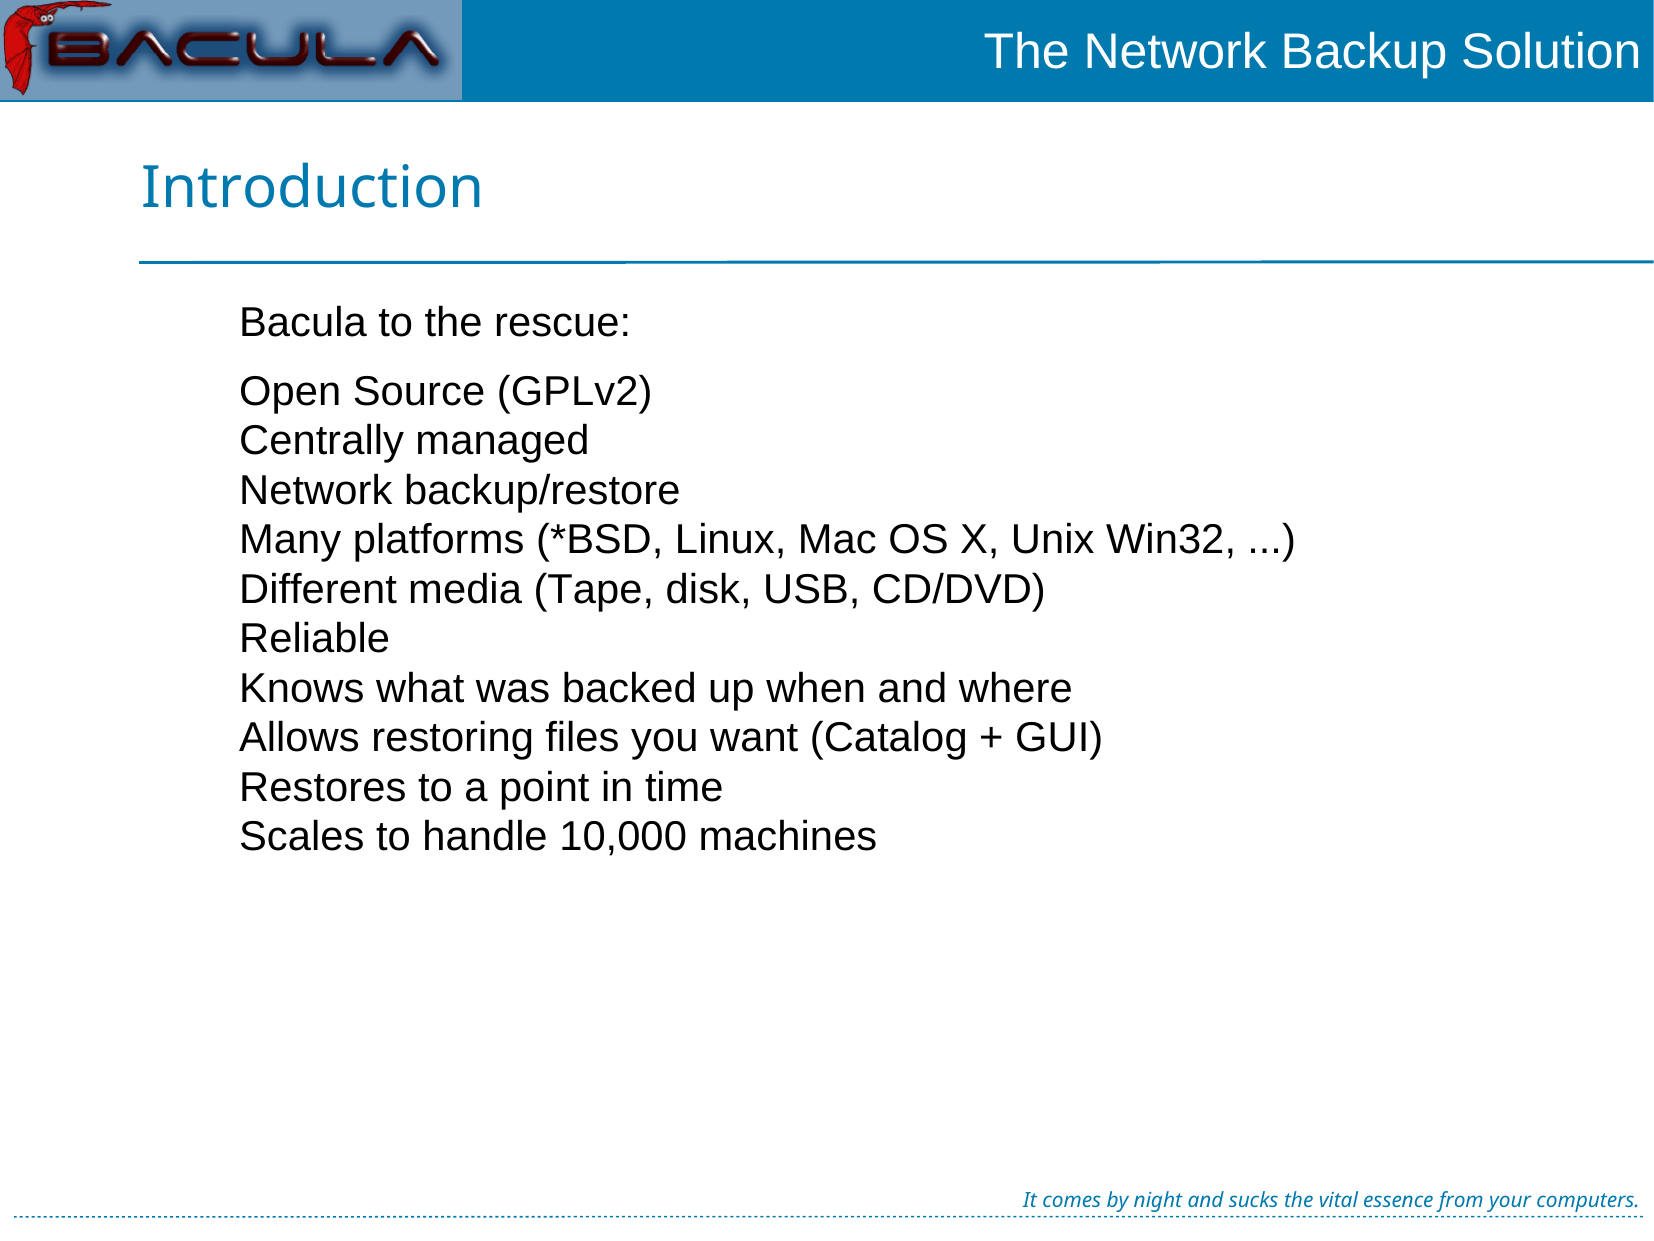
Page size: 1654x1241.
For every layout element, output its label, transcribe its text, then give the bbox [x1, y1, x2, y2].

list Bacula to the rescue: Open Source (GPLv2) Centrally managed Network backup/restore Many platforms (*BSD, Linux, Mac OS X, Unix Win32, ...) Different media (Tape, disk, USB, CD/DVD) Reliable Knows what was backed up when and where Allows restoring files you want (Catalog + GUI) Restores to a point in time Scales to handle 10,000 machines [144, 298, 1538, 1163]
title Introduction [141, 112, 1501, 226]
picture [0, 0, 461, 99]
